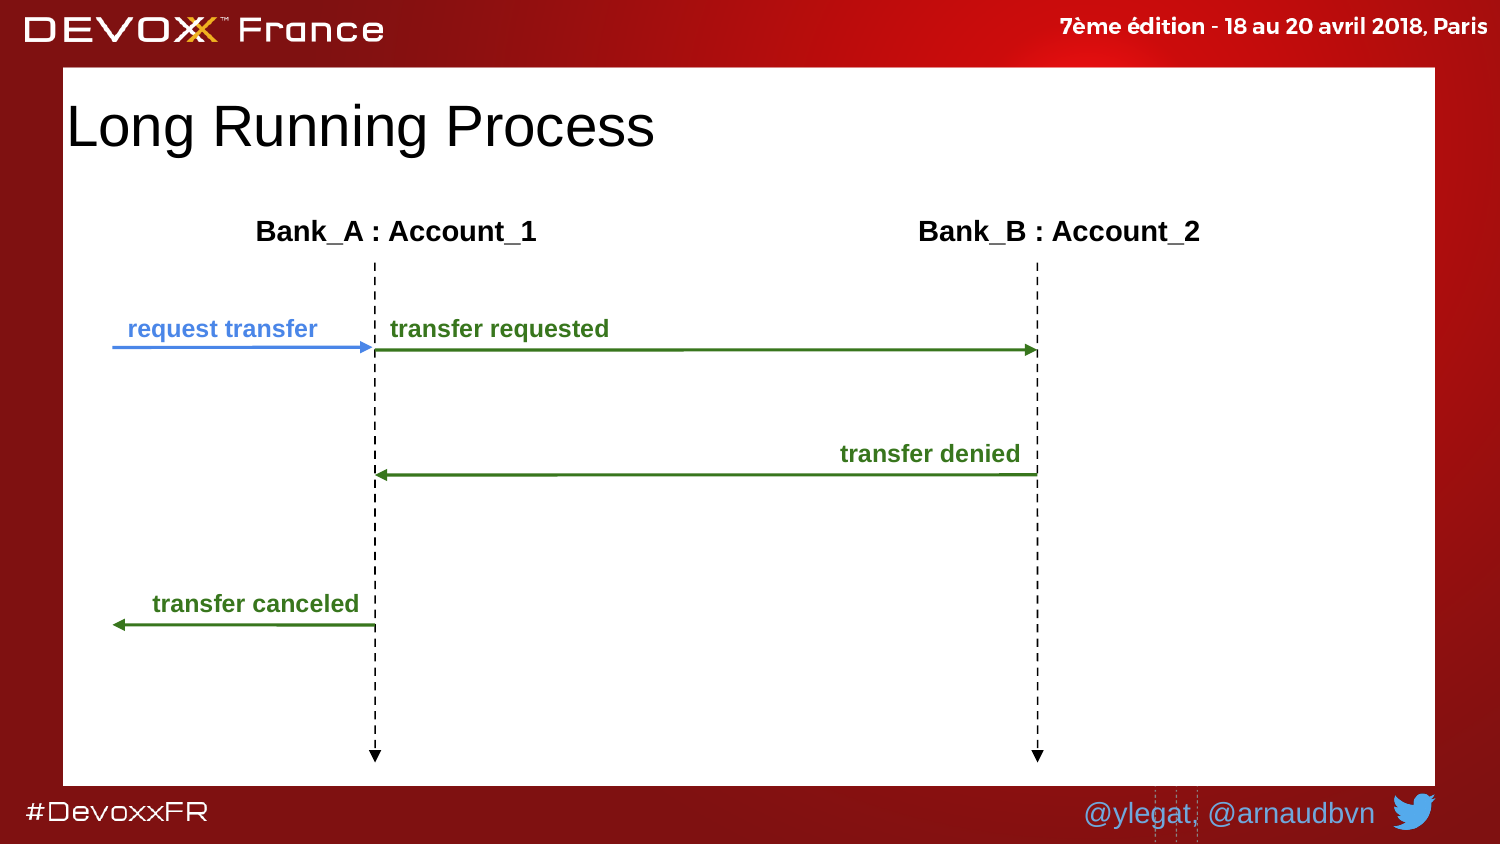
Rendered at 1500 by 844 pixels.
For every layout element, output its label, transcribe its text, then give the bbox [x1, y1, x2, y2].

text_box request transfer [112, 297, 354, 345]
text_box transfer denied [824, 422, 1063, 475]
picture [0, 0, 1500, 844]
text_box transfer canceled [137, 572, 400, 625]
text_box Bank_B : Account_2 [903, 197, 1241, 250]
text_box Bank_A : Account_1 [240, 197, 579, 250]
text_box transfer requested [375, 297, 660, 350]
text_box @ylegat, @arnaudbvn [1068, 779, 1399, 844]
title Long Running Process [51, 72, 1449, 167]
